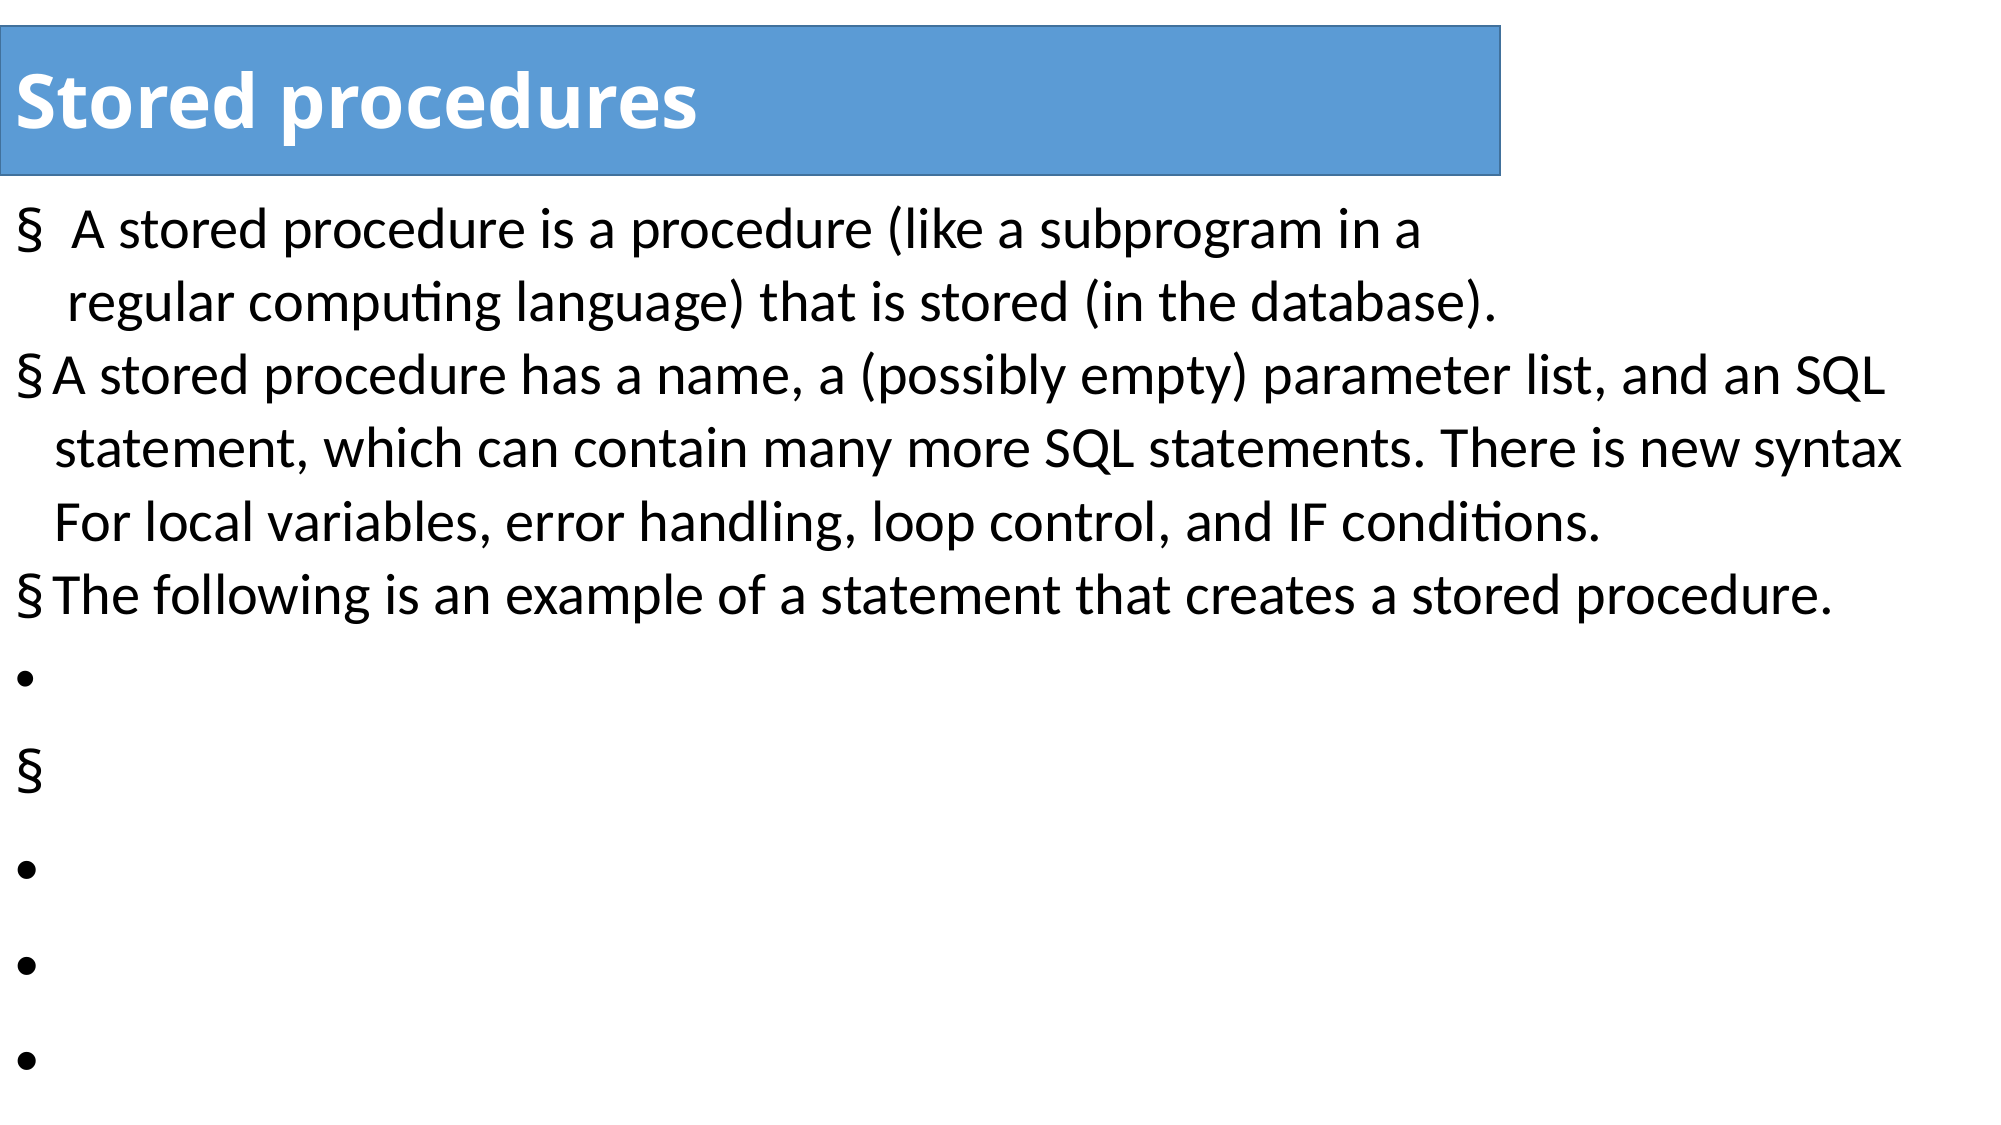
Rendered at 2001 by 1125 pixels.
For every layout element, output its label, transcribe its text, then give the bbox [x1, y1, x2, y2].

title Stored procedures [0, 26, 1501, 176]
subtitle A stored procedure is a procedure (like a subprogram in a regular computing language) that is stored (in the database). A stored procedure has a name, a (possibly empty) parameter list, and an SQL statement, which can contain many more SQL statements. There is new syntax For local variables, error handling, loop control, and IF conditions. The following is an example of a statement that creates a stored procedure. [0, 198, 1959, 1051]
